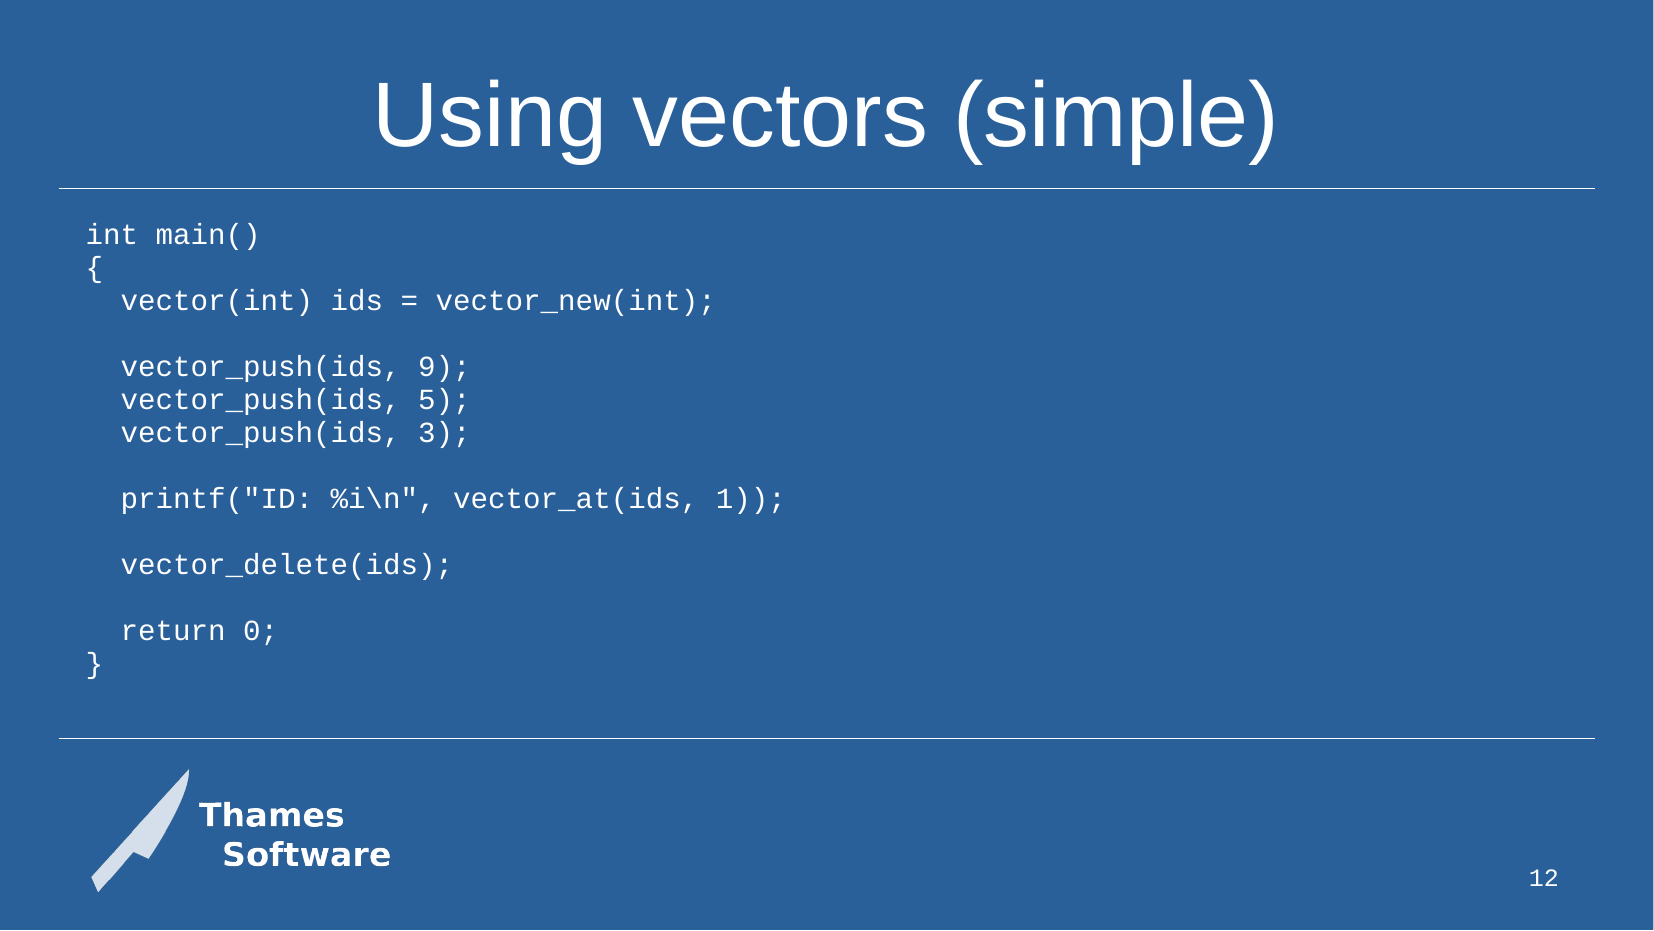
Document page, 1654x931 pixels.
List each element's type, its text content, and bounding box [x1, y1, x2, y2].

picture [82, 756, 421, 907]
title Using vectors (simple) [82, 37, 1571, 188]
text_box int main() { vector(int) ids = vector_new(int); vector_push(ids, 9); vector_push(ids, 5); vector_push(ids, 3); printf("ID: %i\n", vector_at(ids, 1)); vector_delete(ids); return 0; } [70, 212, 1571, 697]
title Using vectors (simple) [82, 189, 1571, 193]
